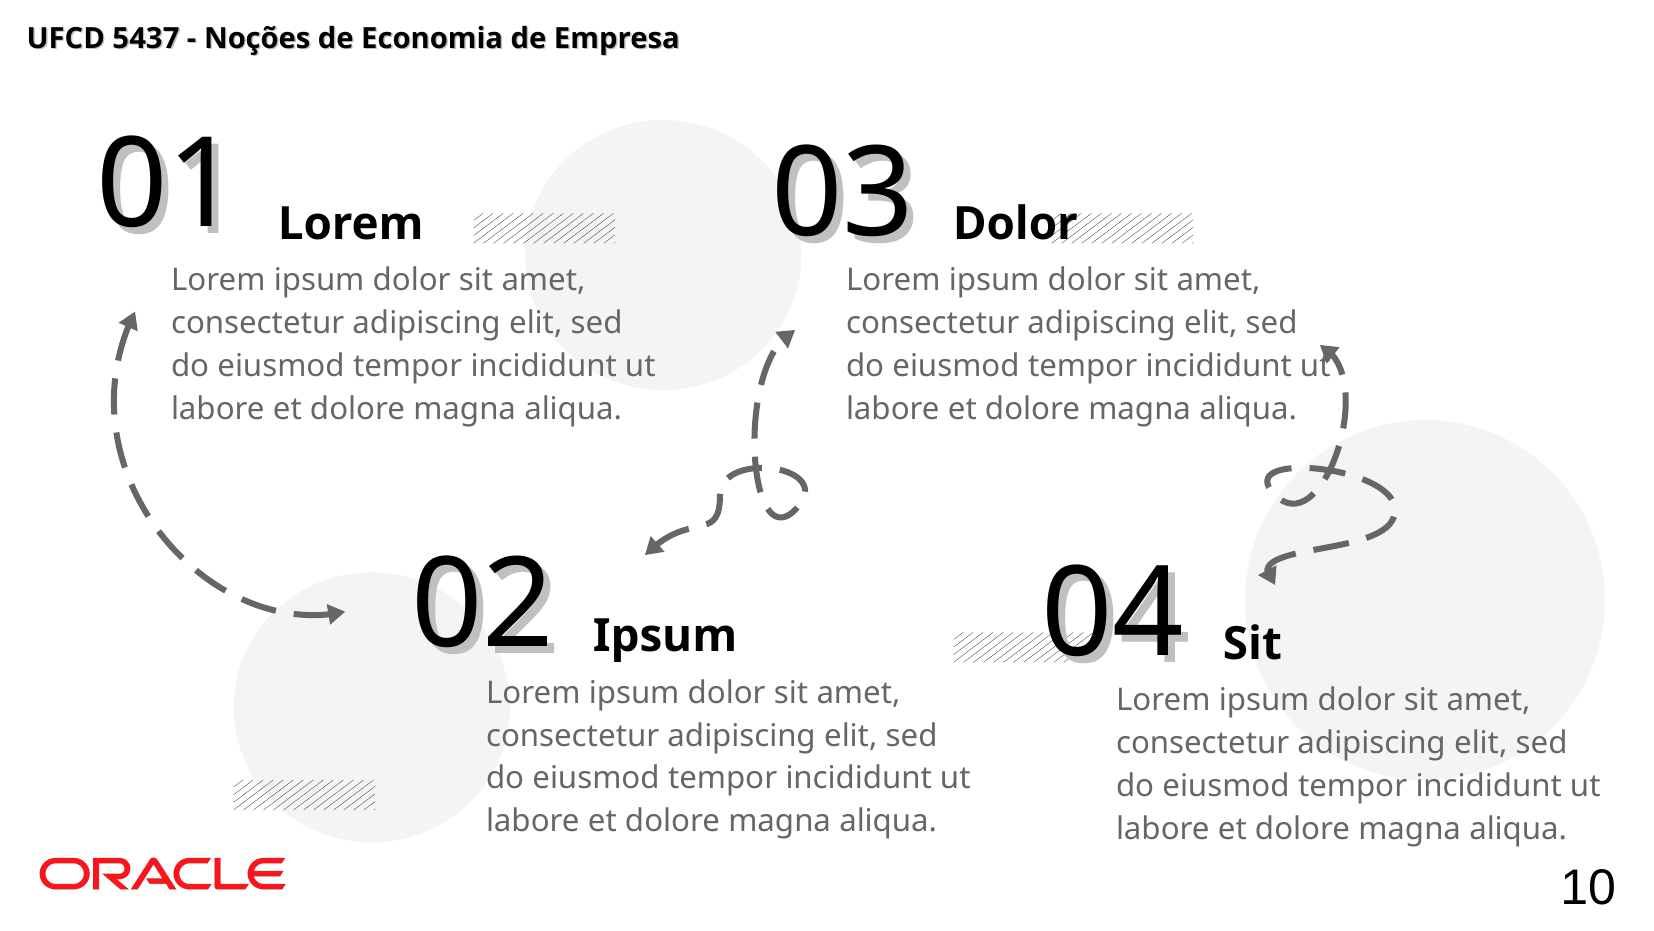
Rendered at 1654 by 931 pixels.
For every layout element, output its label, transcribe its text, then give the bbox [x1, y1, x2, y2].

picture [37, 803, 288, 931]
text_box Sit [1208, 602, 1464, 681]
text_box Lorem ipsum dolor sit amet, consectetur adipiscing elit, sed do eiusmod tempor incididunt ut labore et dolore magna aliqua. [156, 250, 682, 436]
text_box 03 [756, 94, 937, 281]
text_box Lorem ipsum dolor sit amet, consectetur adipiscing elit, sed do eiusmod tempor incididunt ut labore et dolore magna aliqua. [471, 662, 997, 849]
text_box 01 [81, 85, 262, 271]
text_box 02 [396, 505, 577, 691]
text_box Lorem ipsum dolor sit amet, consectetur adipiscing elit, sed do eiusmod tempor incididunt ut labore et dolore magna aliqua. [831, 250, 1357, 436]
text_box Lorem [263, 182, 519, 261]
text_box Lorem ipsum dolor sit amet, consectetur adipiscing elit, sed do eiusmod tempor incididunt ut labore et dolore magna aliqua. [1101, 670, 1627, 856]
text_box 04 [1026, 514, 1207, 701]
text_box Ipsum [578, 595, 834, 673]
text_box Dolor [938, 182, 1194, 261]
